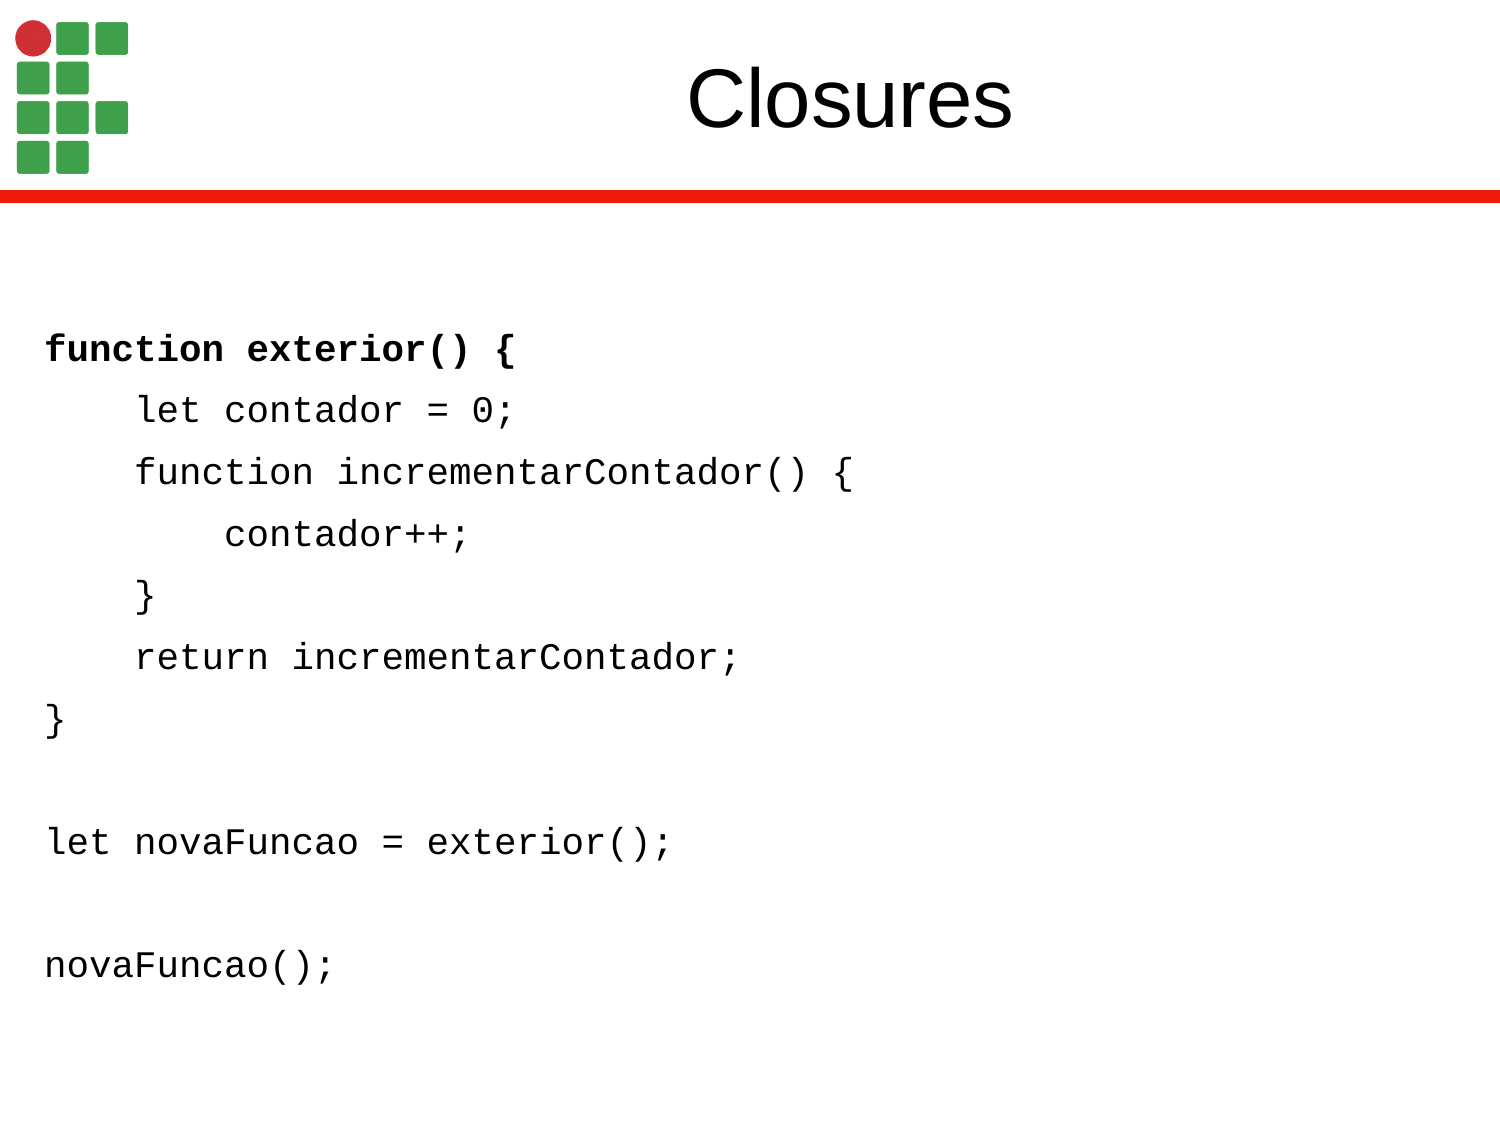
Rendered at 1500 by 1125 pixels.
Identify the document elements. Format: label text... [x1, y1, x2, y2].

picture [14, 16, 130, 178]
list function exterior() { let contador = 0; function incrementarContador() { contador++; } return incrementarContador; } let novaFuncao = exterior(); novaFuncao(); [29, 207, 1471, 1087]
title Closures [230, 0, 1471, 202]
